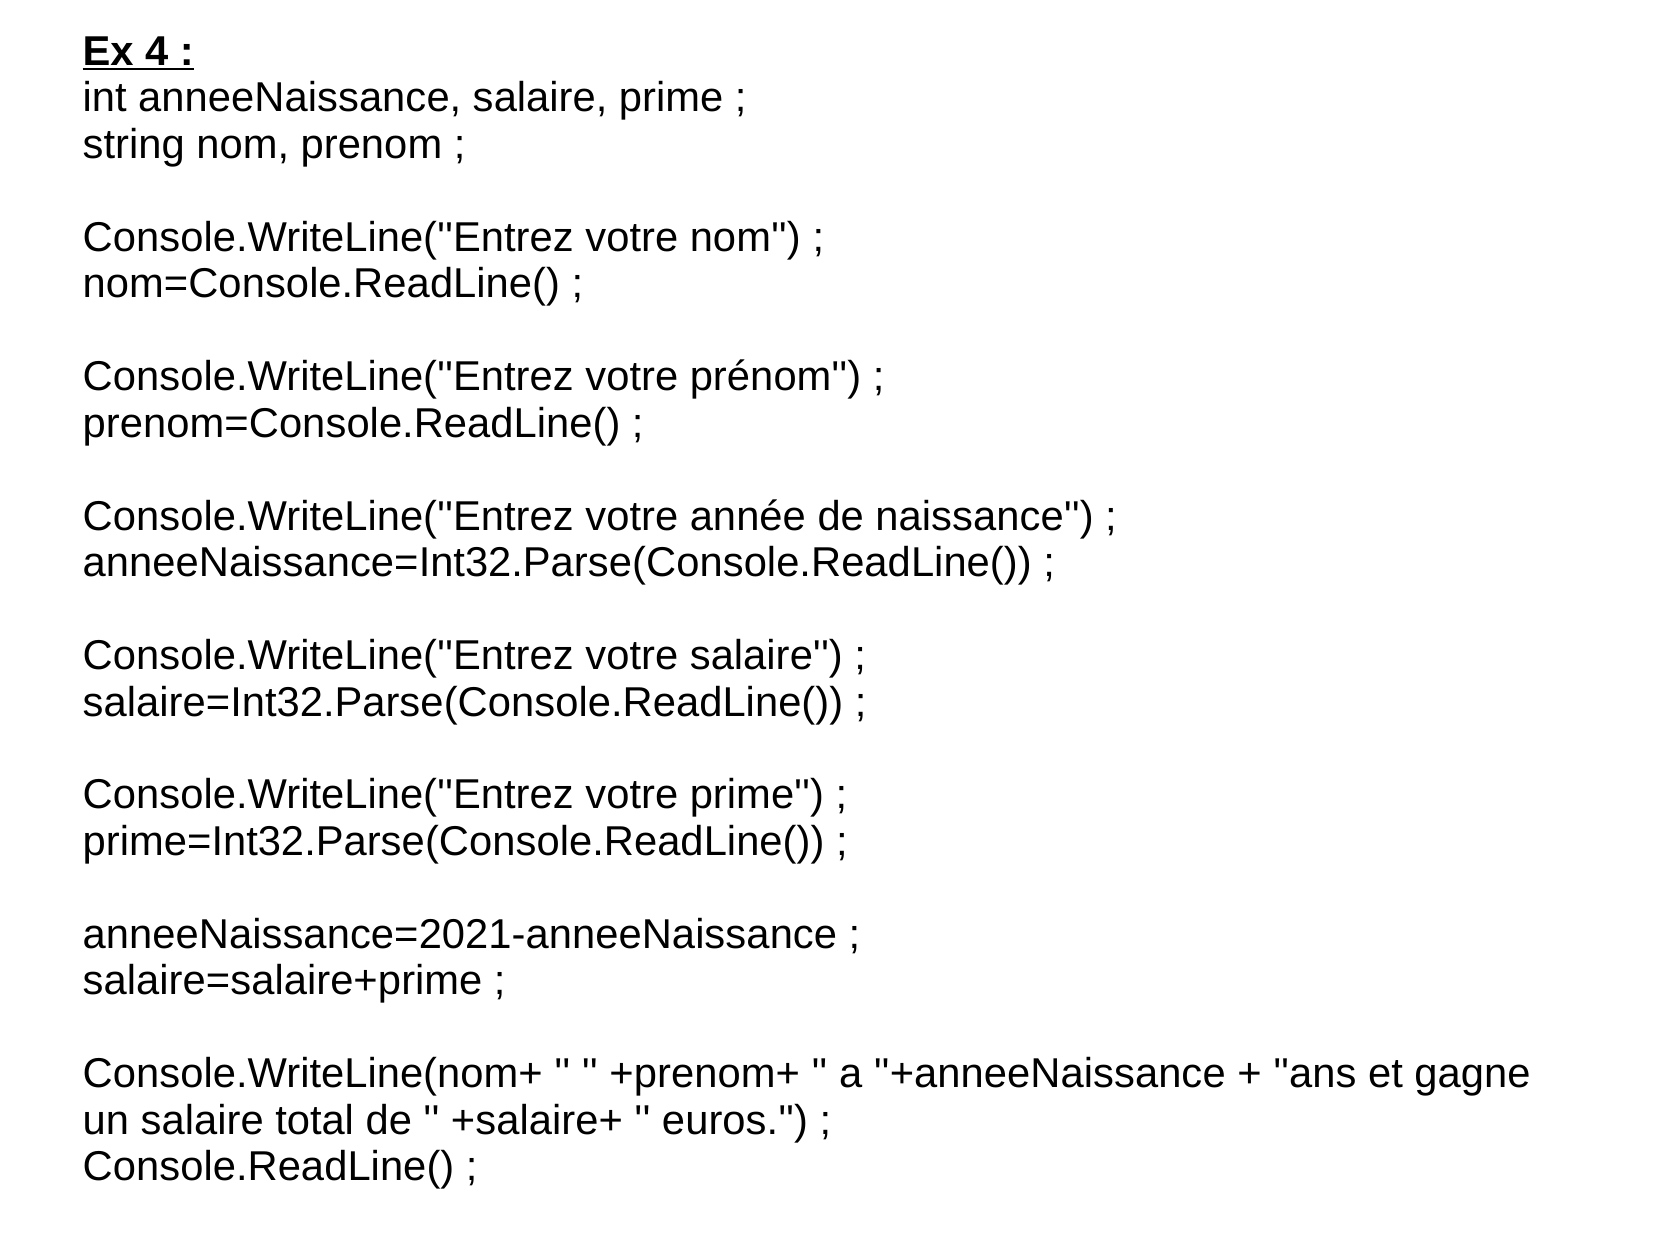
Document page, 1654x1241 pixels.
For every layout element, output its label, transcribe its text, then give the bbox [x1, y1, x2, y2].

subtitle Ex 4 : int anneeNaissance, salaire, prime ; string nom, prenom ; Console.WriteLine(''Entrez votre nom'') ; nom=Console.ReadLine() ; Console.WriteLine(''Entrez votre prénom'') ; prenom=Console.ReadLine() ; Console.WriteLine(''Entrez votre année de naissance'') ; anneeNaissance=Int32.Parse(Console.ReadLine()) ; Console.WriteLine(''Entrez votre salaire'') ; salaire=Int32.Parse(Console.ReadLine()) ; Console.WriteLine(''Entrez votre prime'') ; prime=Int32.Parse(Console.ReadLine()) ; anneeNaissance=2021-anneeNaissance ; salaire=salaire+prime ; Console.WriteLine(nom+ '' '' +prenom+ '' a ''+anneeNaissance + ''ans et gagne un salaire total de '' +salaire+ '' euros.'') ; Console.ReadLine() ; [82, 23, 1571, 1194]
